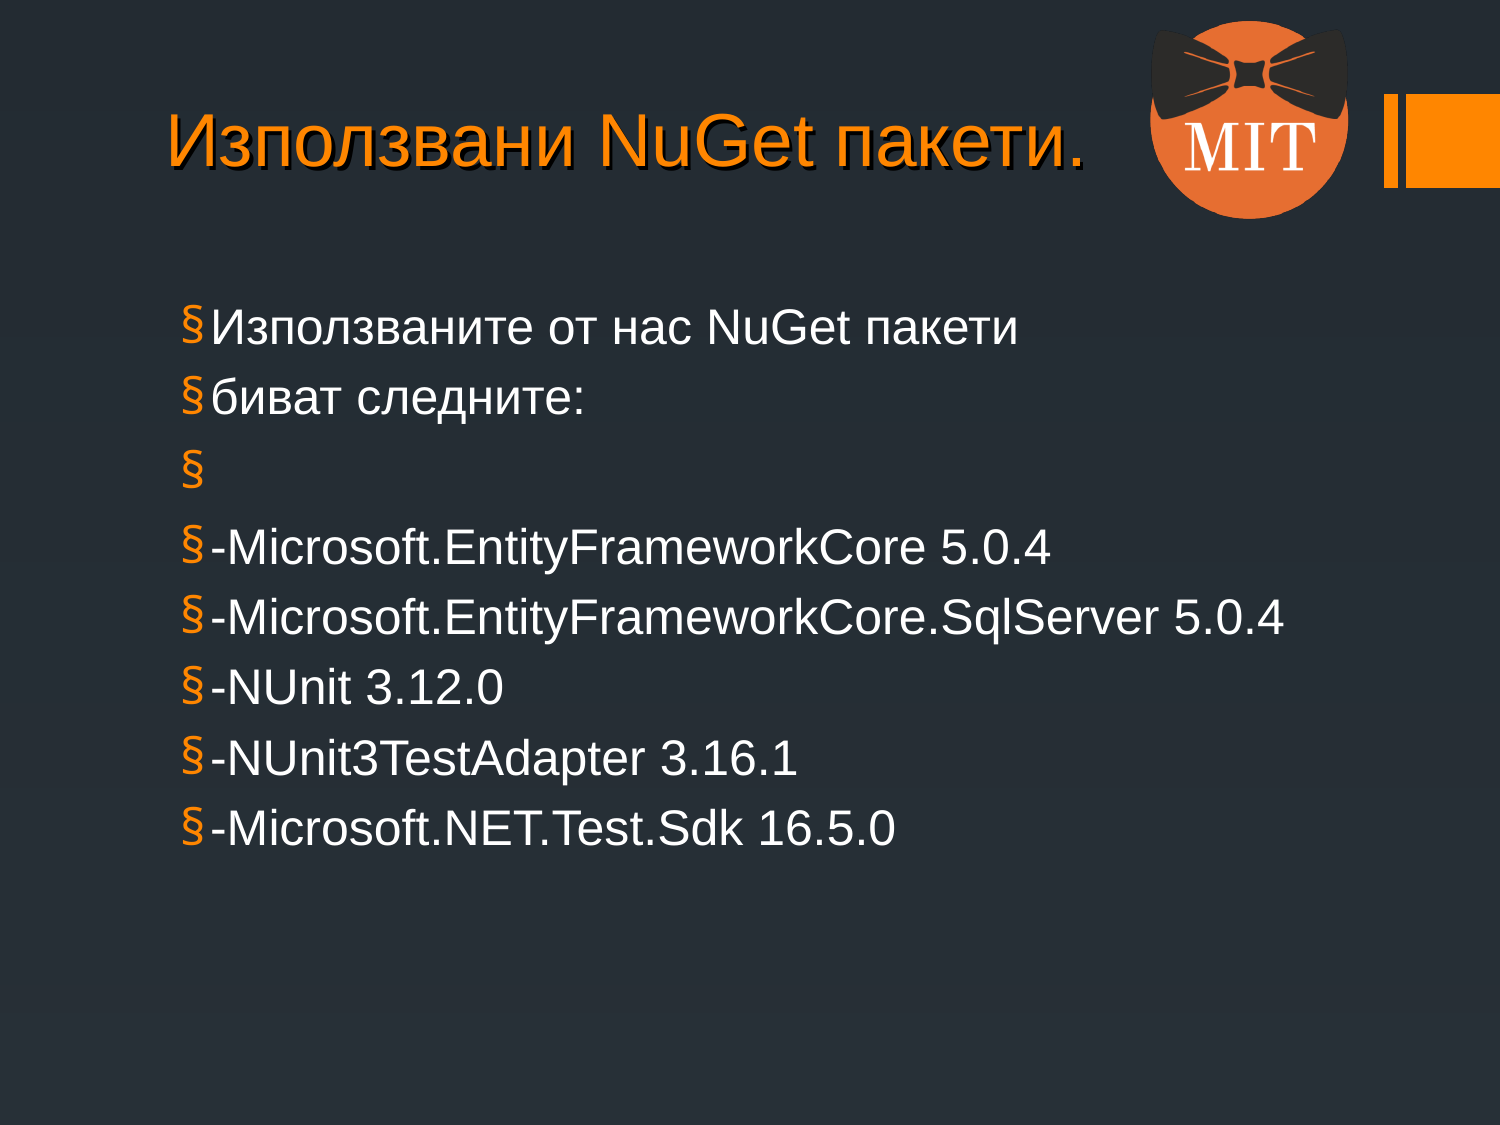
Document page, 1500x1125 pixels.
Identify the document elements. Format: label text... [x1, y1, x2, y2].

list Използваните от нас NuGet пакети биват следните: -Microsoft.EntityFrameworkCore 5.0.4 -Microsoft.EntityFrameworkCore.SqlServer 5.0.4 -NUnit 3.12.0 -NUnit3TestAdapter 3.16.1 -Microsoft.NET.Test.Sdk 16.5.0 [150, 287, 1351, 868]
title Използвани NuGet пакети. [150, 0, 1128, 190]
picture [1128, 0, 1371, 291]
